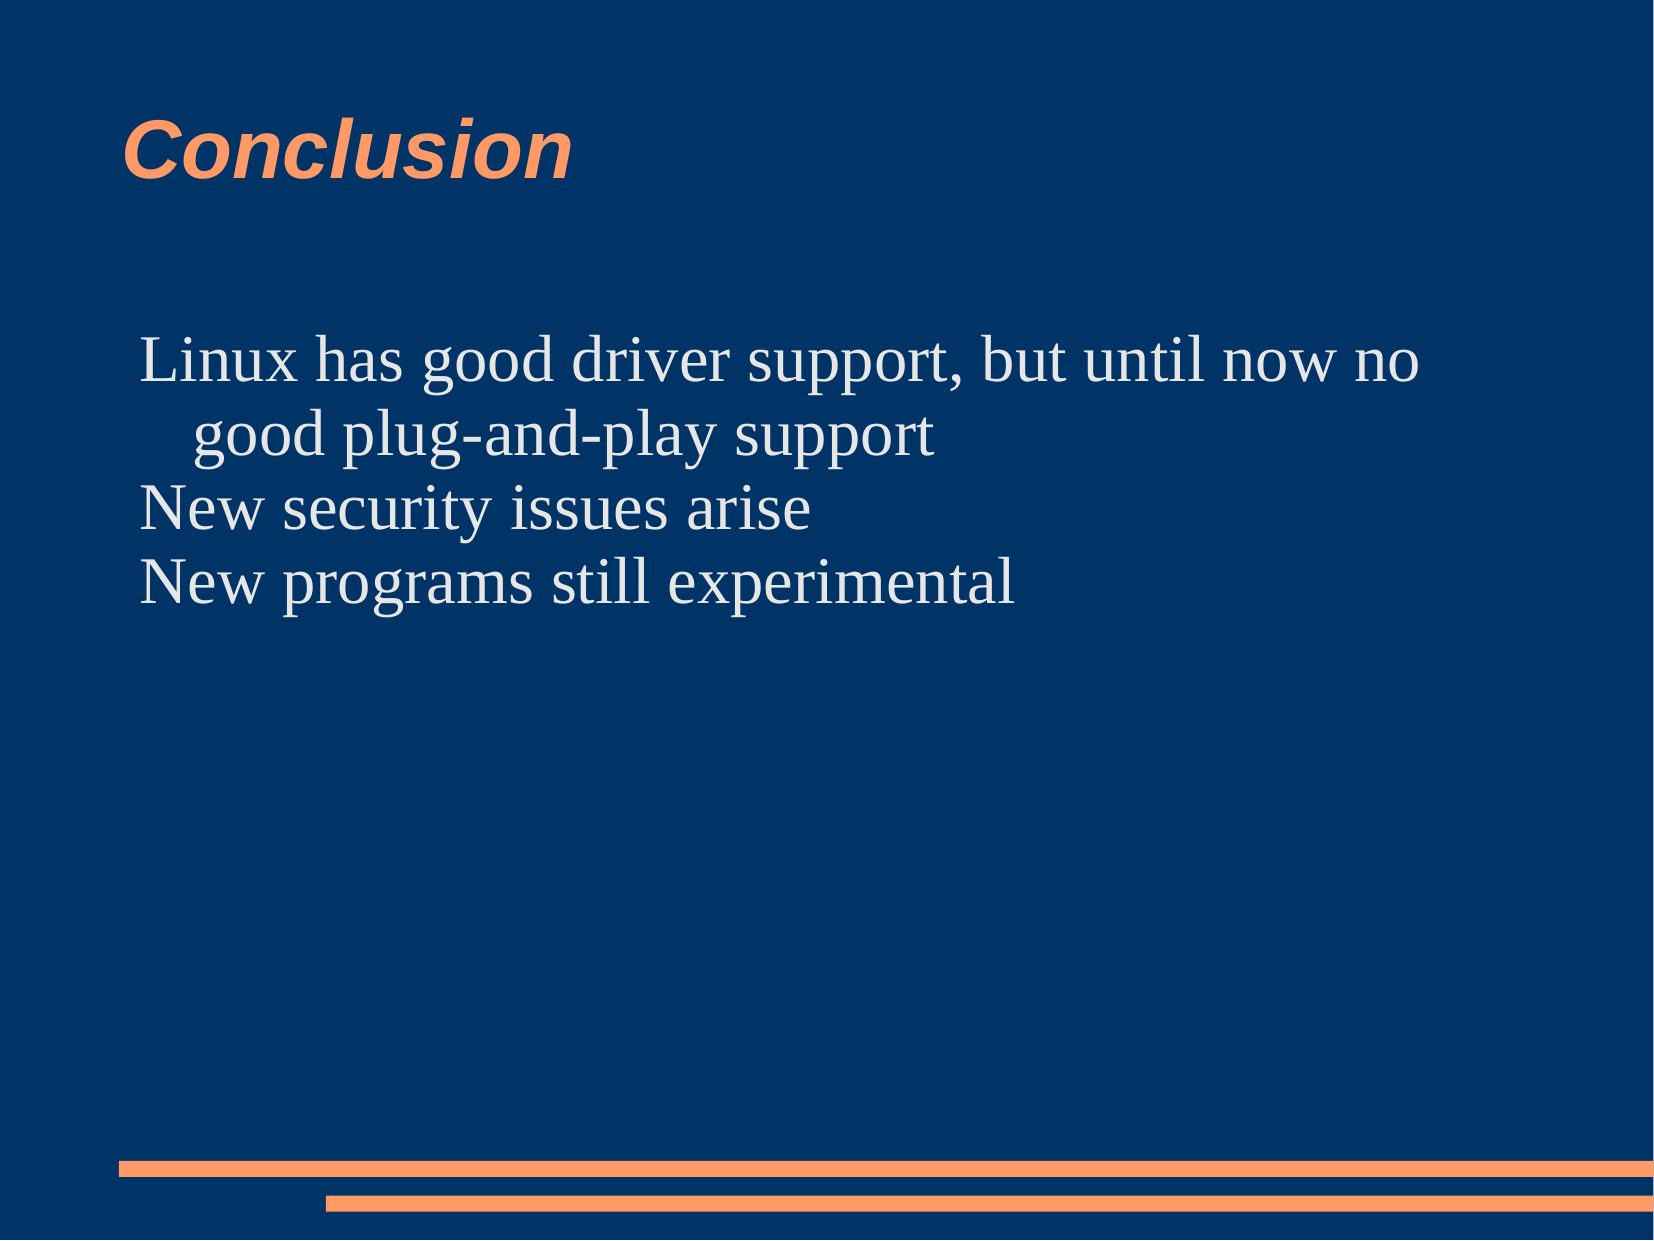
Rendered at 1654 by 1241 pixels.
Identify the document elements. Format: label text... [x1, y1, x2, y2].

list Linux has good driver support, but until now no good plug-and-play support New security issues arise New programs still experimental [121, 322, 1561, 1133]
title Conclusion [121, 46, 1534, 254]
